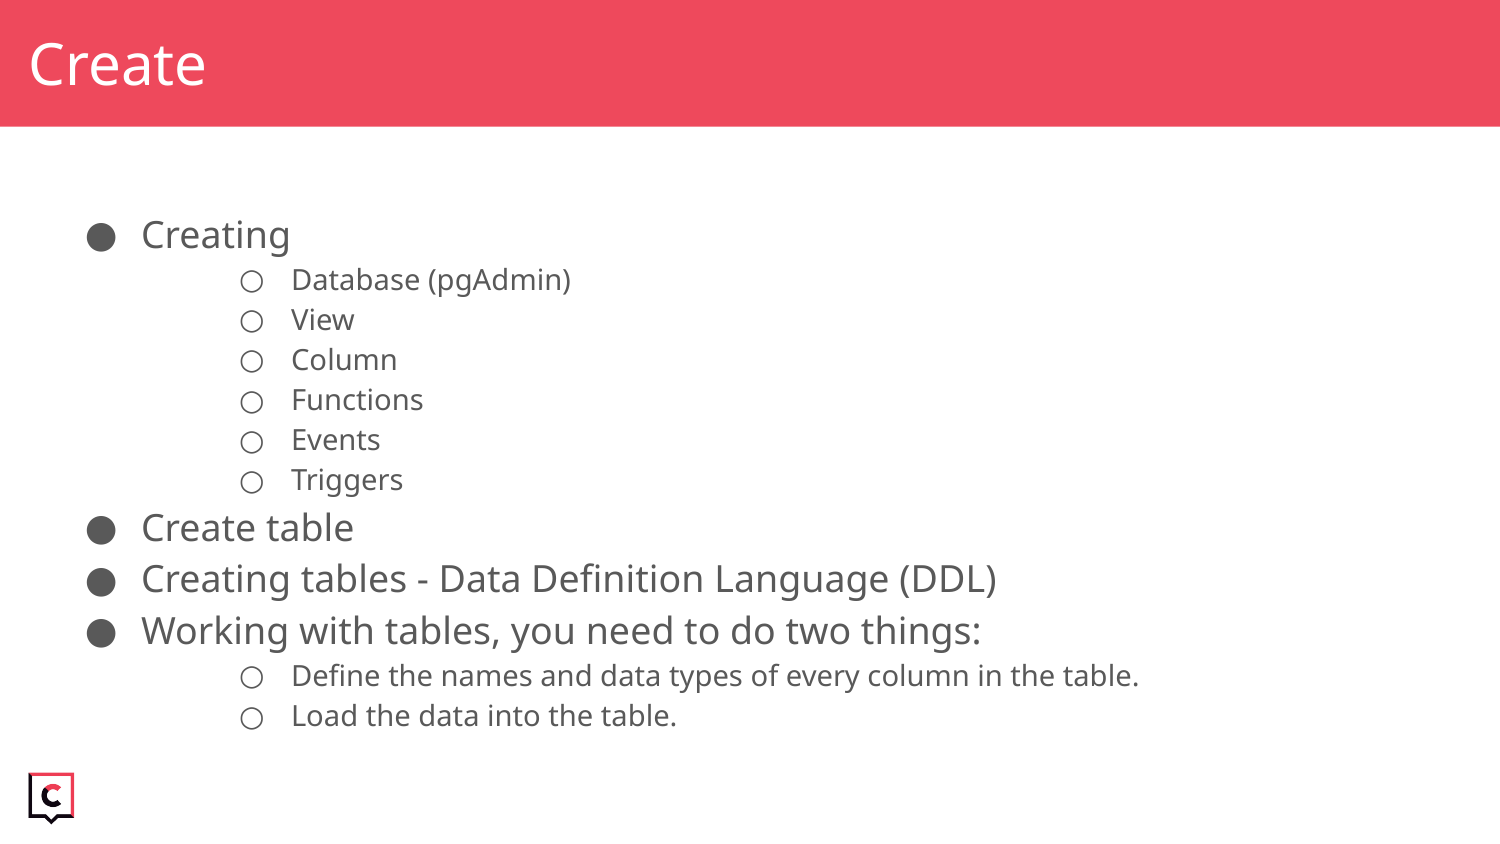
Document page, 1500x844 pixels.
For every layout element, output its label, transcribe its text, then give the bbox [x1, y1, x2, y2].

title Create [13, 12, 1412, 107]
picture [19, 764, 82, 830]
list Creating Database (pgAdmin) View Column Functions Events Triggers Create table Creating tables - Data Definition Language (DDL) Working with tables, you need to do two things: Define the names and data types of every column in the table. Load the data into the table. [51, 189, 1449, 750]
